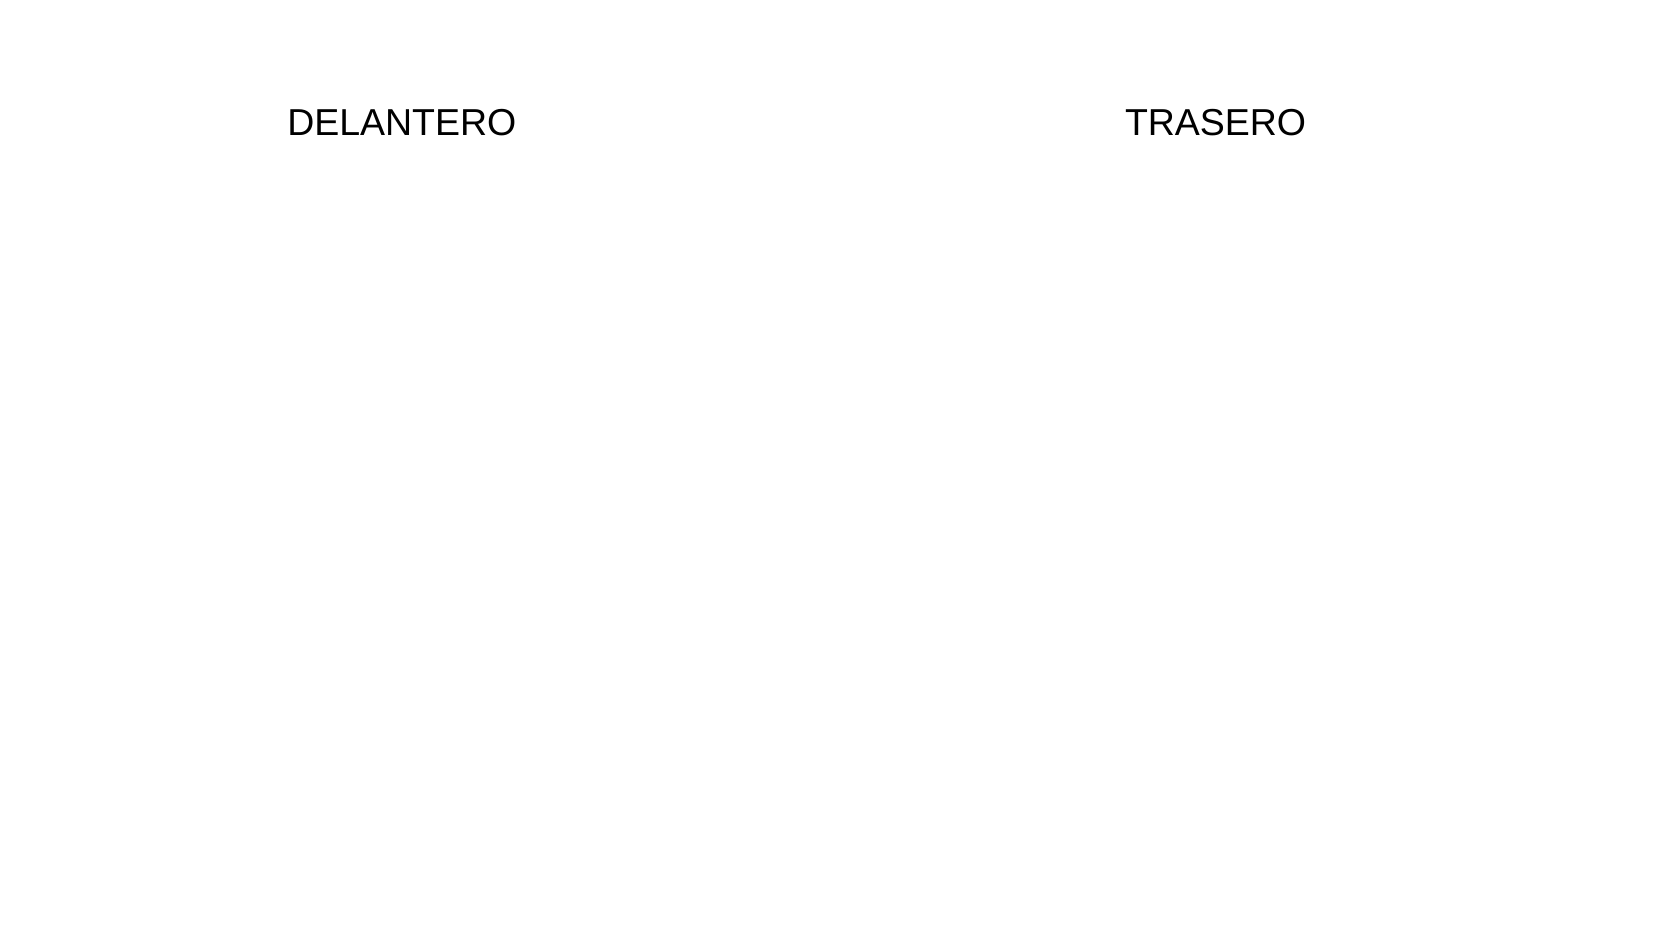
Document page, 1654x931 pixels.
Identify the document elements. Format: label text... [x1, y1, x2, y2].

text_box DELANTERO [272, 94, 532, 152]
text_box TRASERO [1110, 94, 1322, 152]
